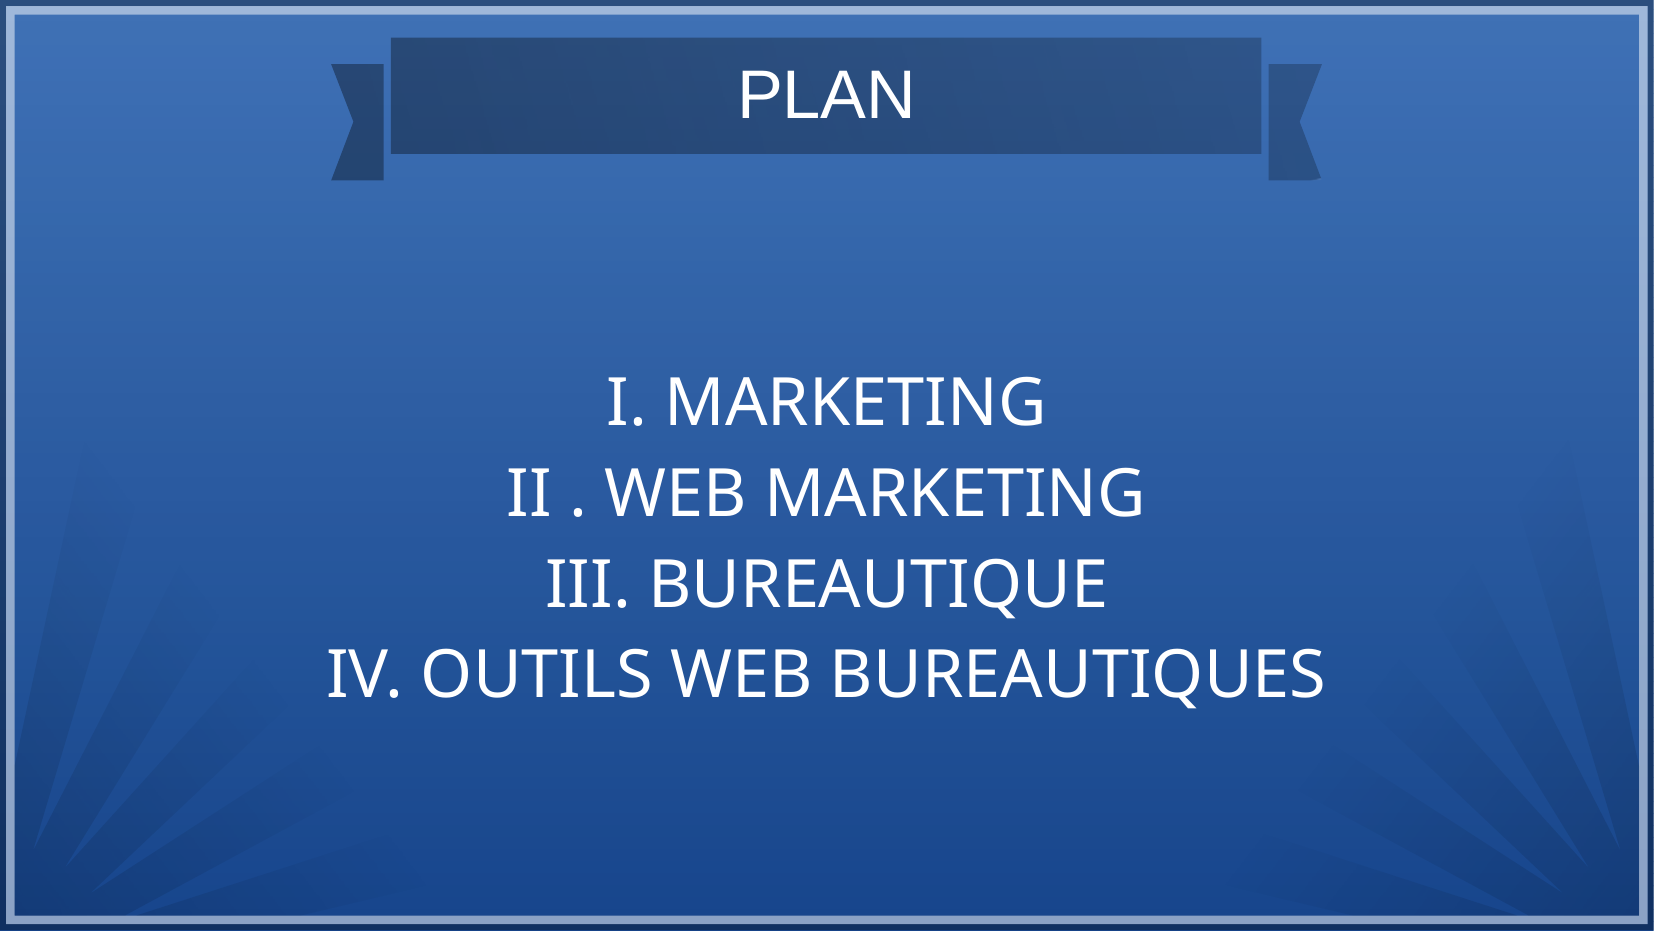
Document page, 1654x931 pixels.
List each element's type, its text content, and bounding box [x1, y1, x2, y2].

title PLAN [389, 35, 1264, 154]
subtitle I. MARKETING II . WEB MARKETING III. BUREAUTIQUE IV. OUTILS WEB BUREAUTIQUES [82, 224, 1571, 848]
